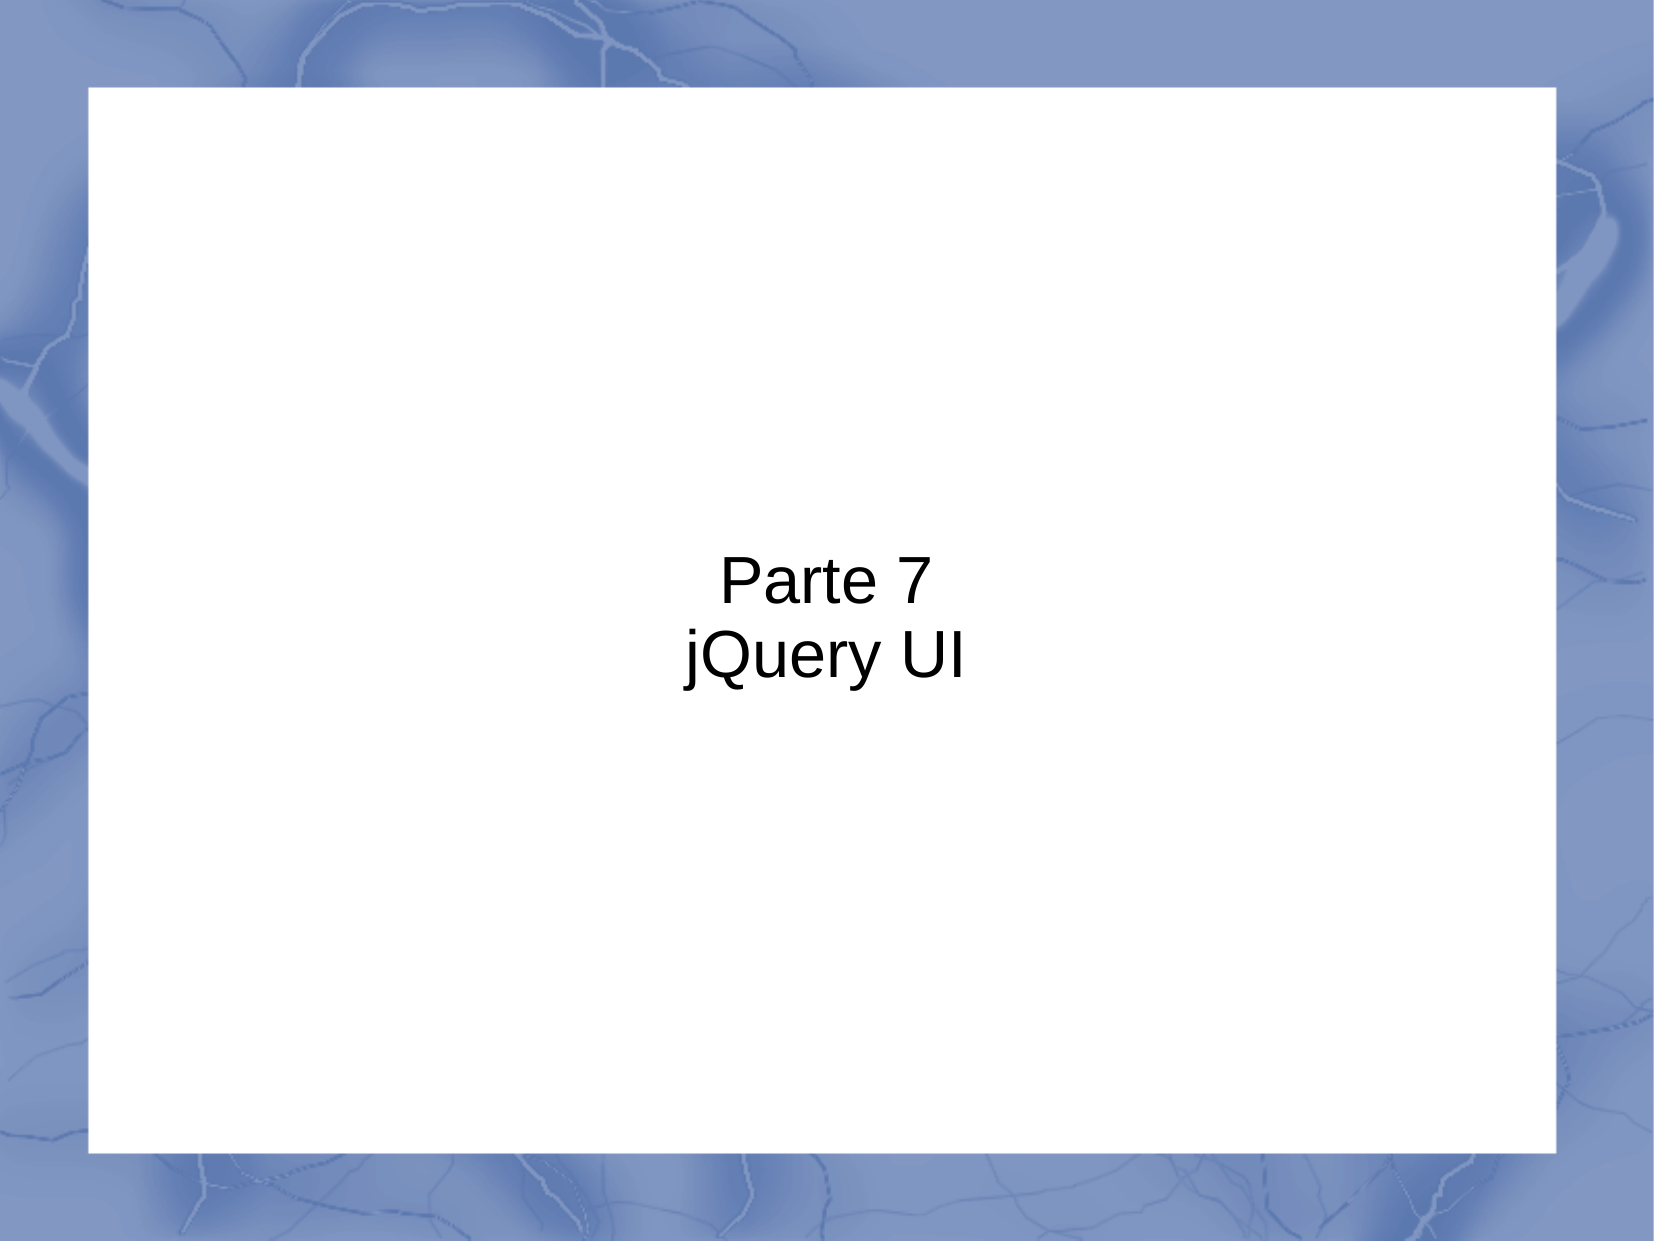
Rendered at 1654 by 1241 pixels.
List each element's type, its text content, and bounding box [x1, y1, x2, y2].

picture [0, 0, 1654, 1241]
subtitle Parte 7 jQuery UI [118, 90, 1536, 1145]
